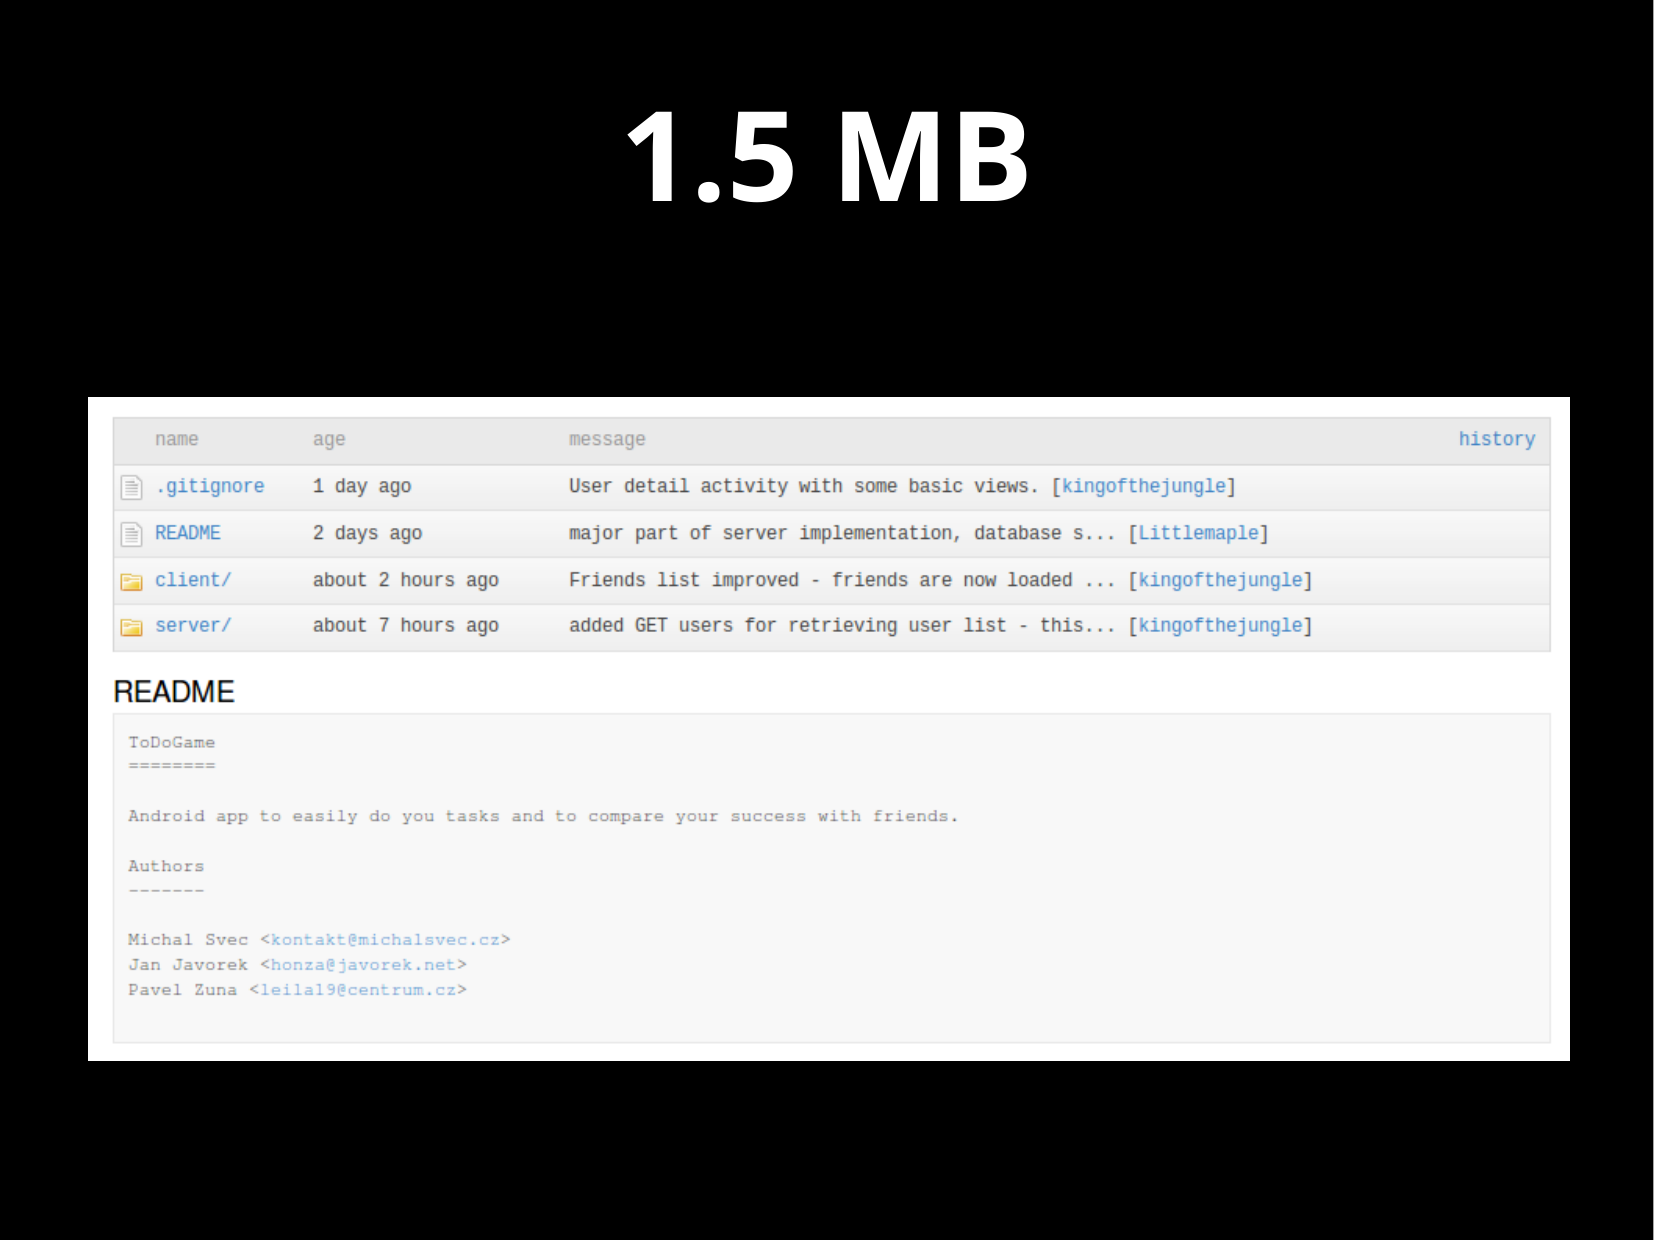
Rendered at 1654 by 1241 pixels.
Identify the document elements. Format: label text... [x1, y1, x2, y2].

picture [88, 397, 1570, 1061]
title 1.5 MB [82, 56, 1571, 250]
